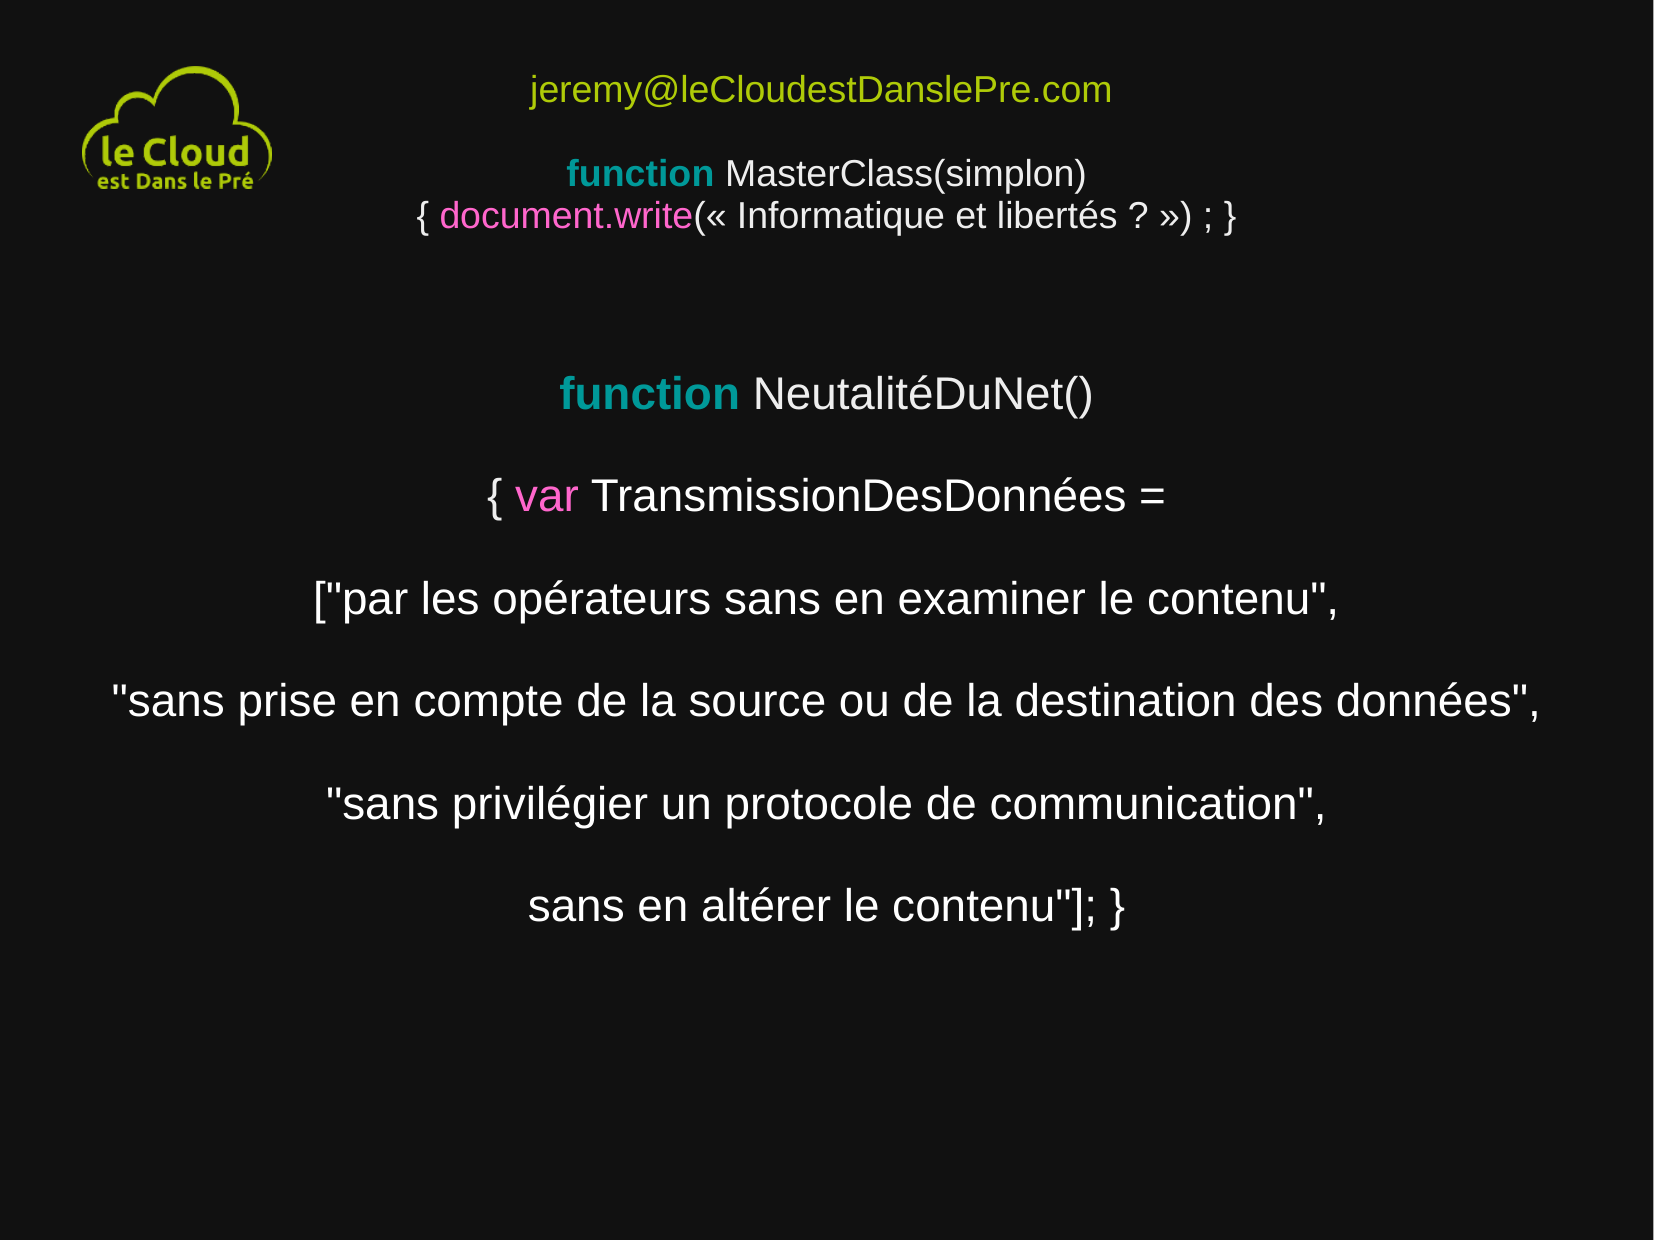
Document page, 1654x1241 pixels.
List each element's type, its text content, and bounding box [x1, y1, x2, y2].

subtitle function NeutalitéDuNet() { var TransmissionDesDonnées = ["par les opérateurs sans en examiner le contenu", "sans prise en compte de la source ou de la destination des données", "sans privilégier un protocole de communication", sans en altérer le contenu"]; } [82, 367, 1571, 932]
title jeremy@leCloudestDanslePre.com function MasterClass(simplon) { document.write(« Informatique et libertés ? ») ; } [82, 47, 1571, 258]
picture [82, 66, 272, 189]
